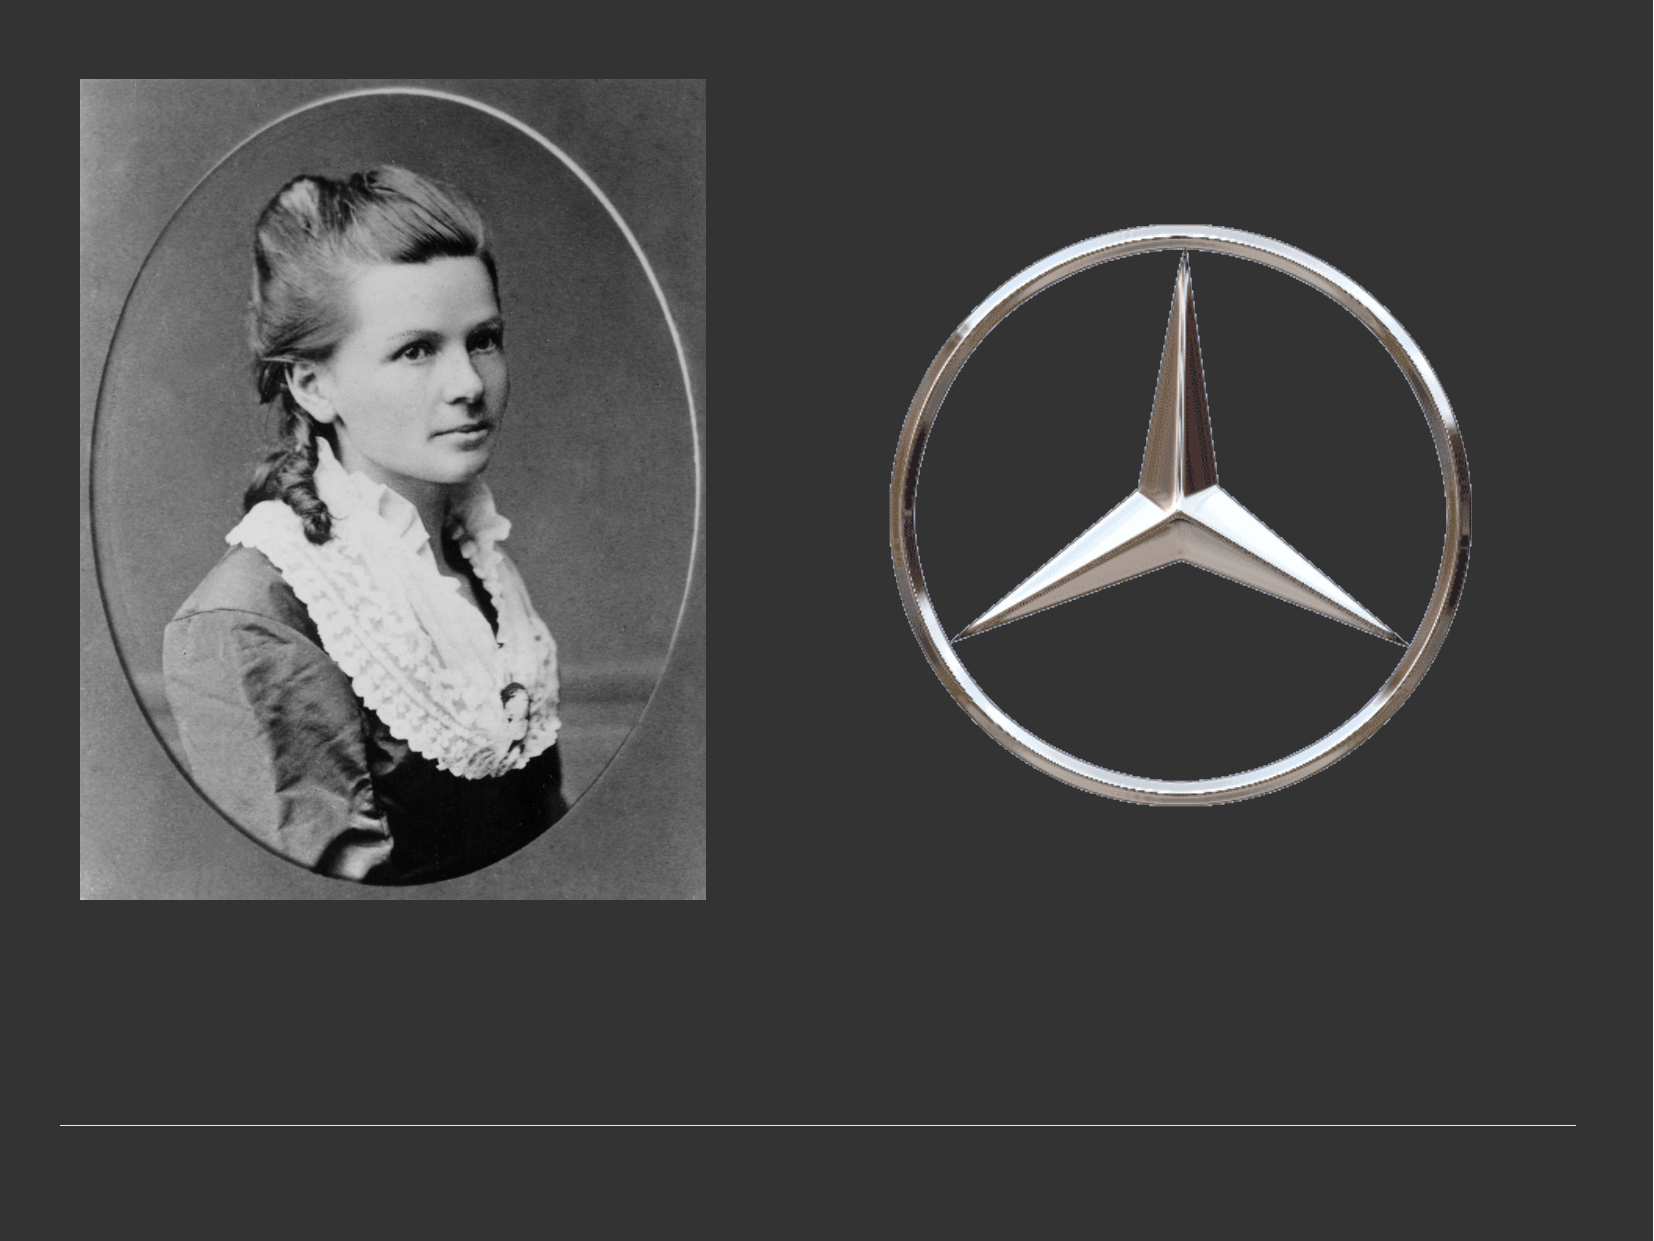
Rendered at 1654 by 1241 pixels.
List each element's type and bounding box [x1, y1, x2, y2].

picture [870, 200, 1495, 826]
picture [80, 79, 706, 901]
subtitle [82, 49, 1571, 1010]
